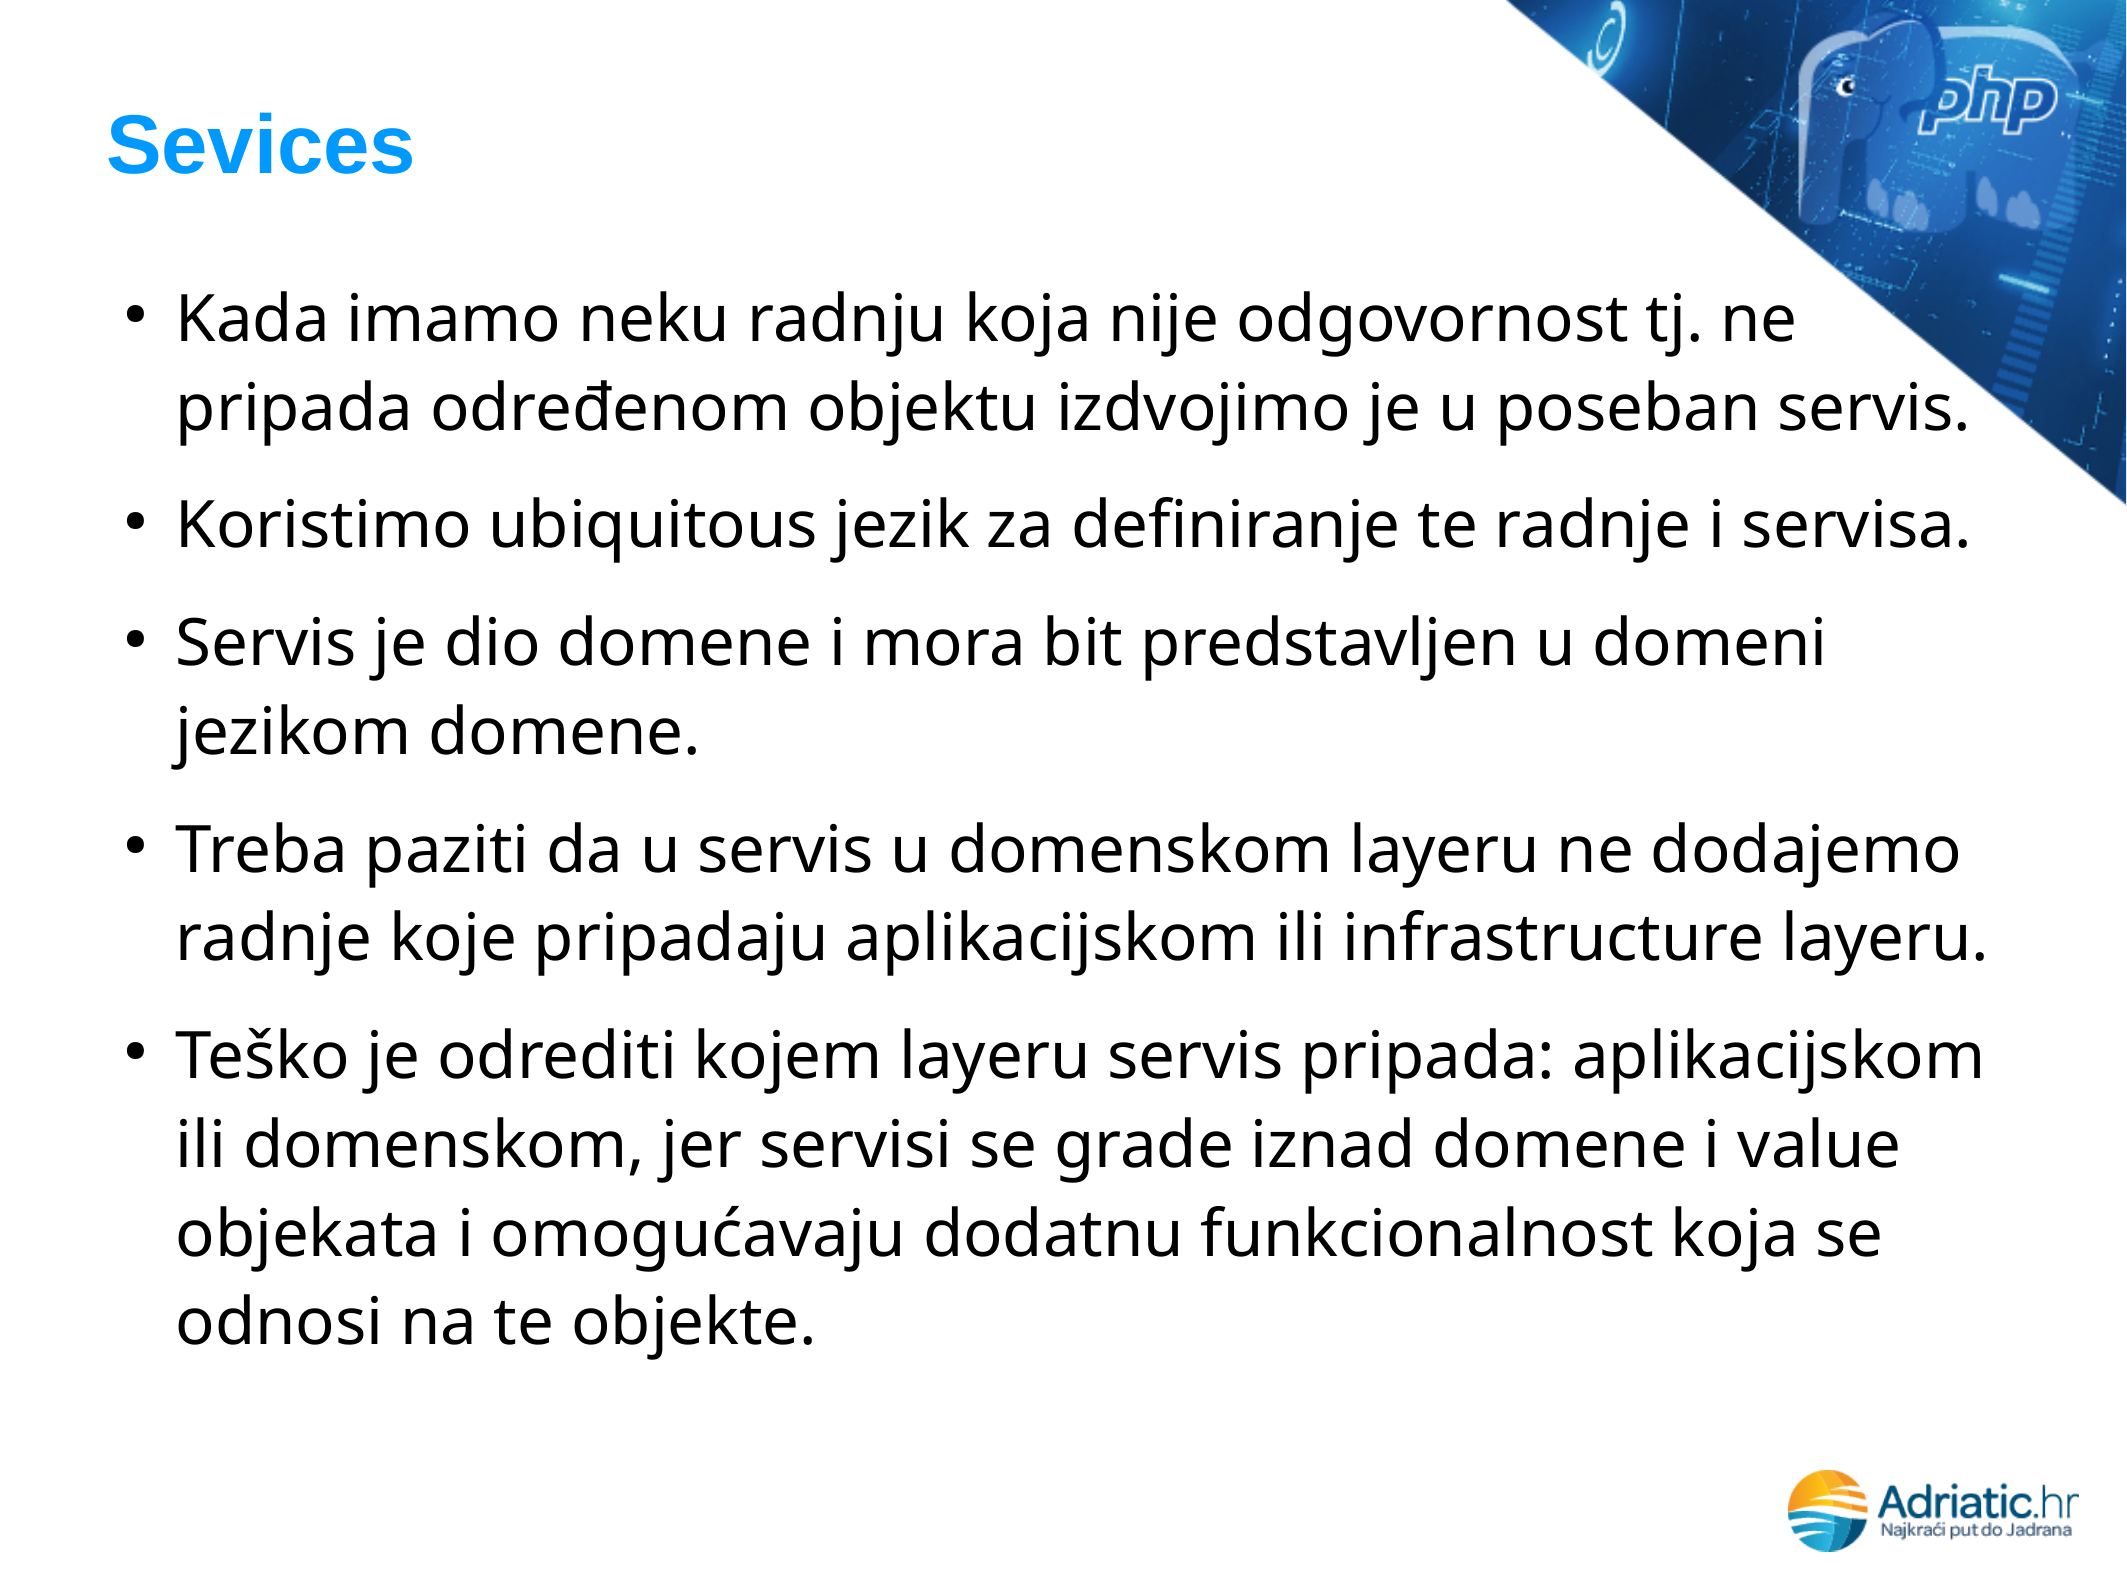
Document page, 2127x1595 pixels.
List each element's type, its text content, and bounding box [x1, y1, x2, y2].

title Sevices [106, 70, 1630, 219]
picture [1505, 0, 2127, 625]
picture [1788, 1470, 2079, 1552]
list Kada imamo neku radnju koja nije odgovornost tj. ne pripada određenom objektu izdvojimo je u poseban servis. Koristimo ubiquitous jezik za definiranje te radnje i servisa. Servis je dio domene i mora bit predstavljen u domeni jezikom domene. Treba paziti da u servis u domenskom layeru ne dodajemo radnje koje pripadaju aplikacijskom ili infrastructure layeru. Teško je odrediti kojem layeru servis pripada: aplikacijskom ili domenskom, jer servisi se grade iznad domene i value objekata i omogućavaju dodatnu funkcionalnost koja se odnosi na te objekte. [106, 271, 2020, 1453]
